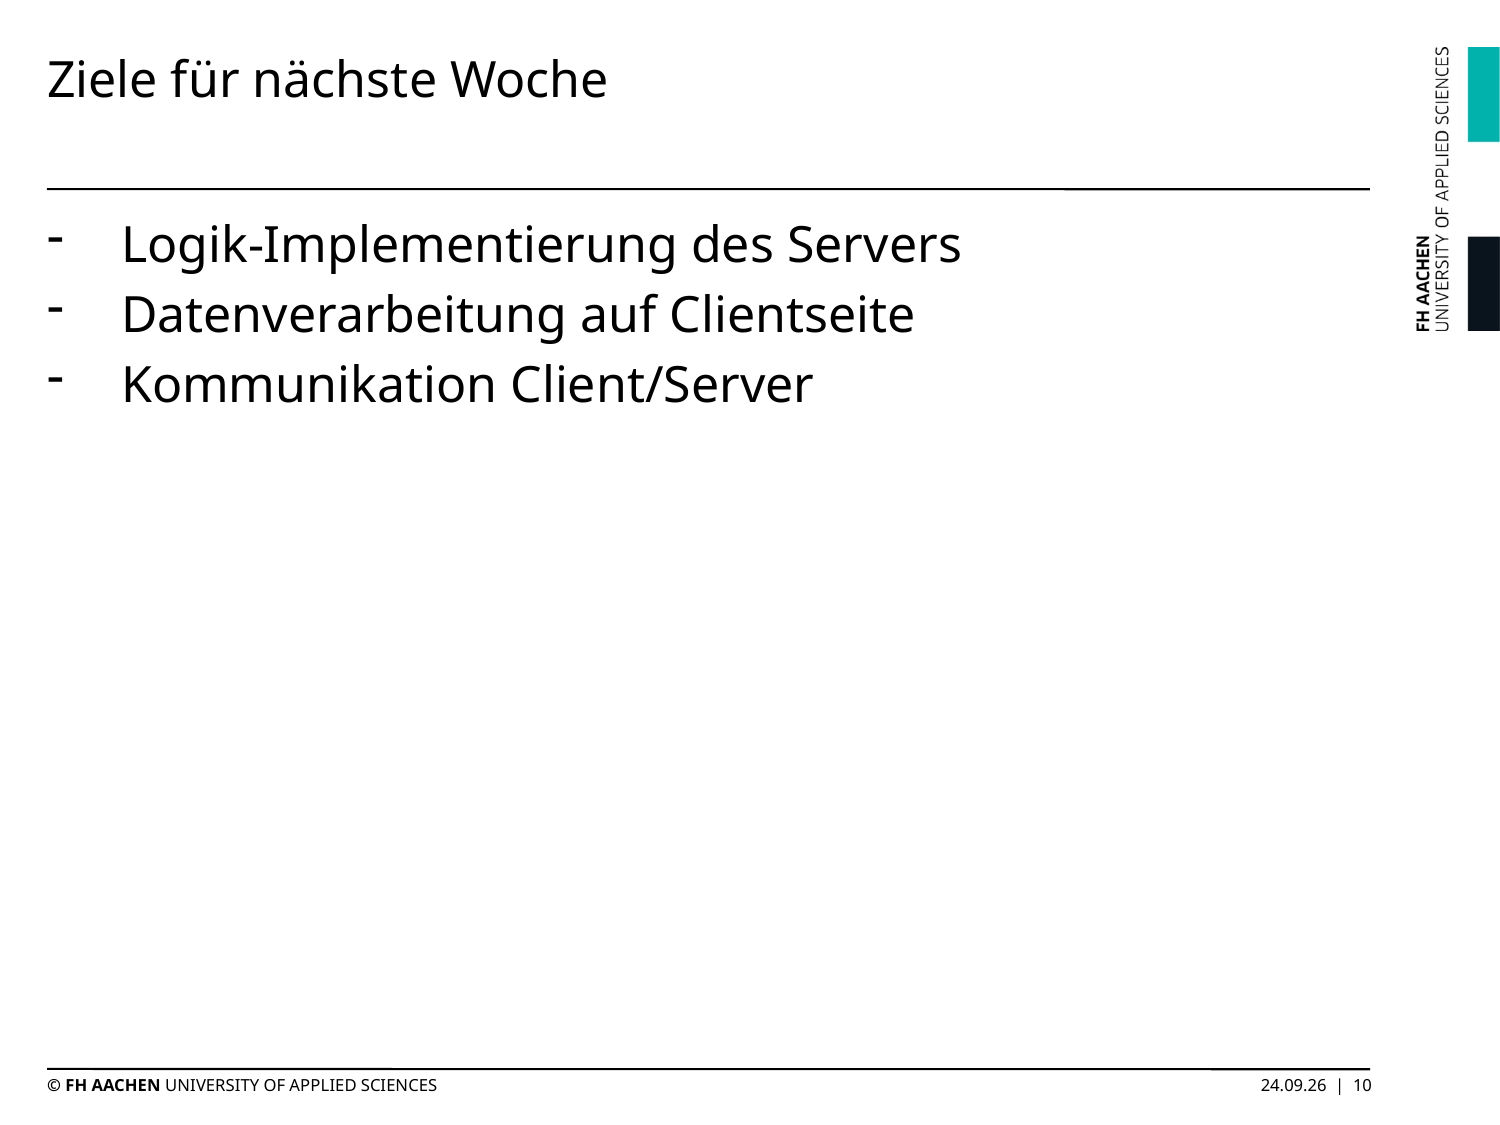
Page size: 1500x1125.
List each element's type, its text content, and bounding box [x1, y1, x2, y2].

picture [1404, 47, 1500, 331]
title Ziele für nächste Woche [47, 47, 1370, 166]
list Logik-Implementierung des Servers Datenverarbeitung auf Clientseite Kommunikation Client/Server [47, 212, 1372, 1040]
